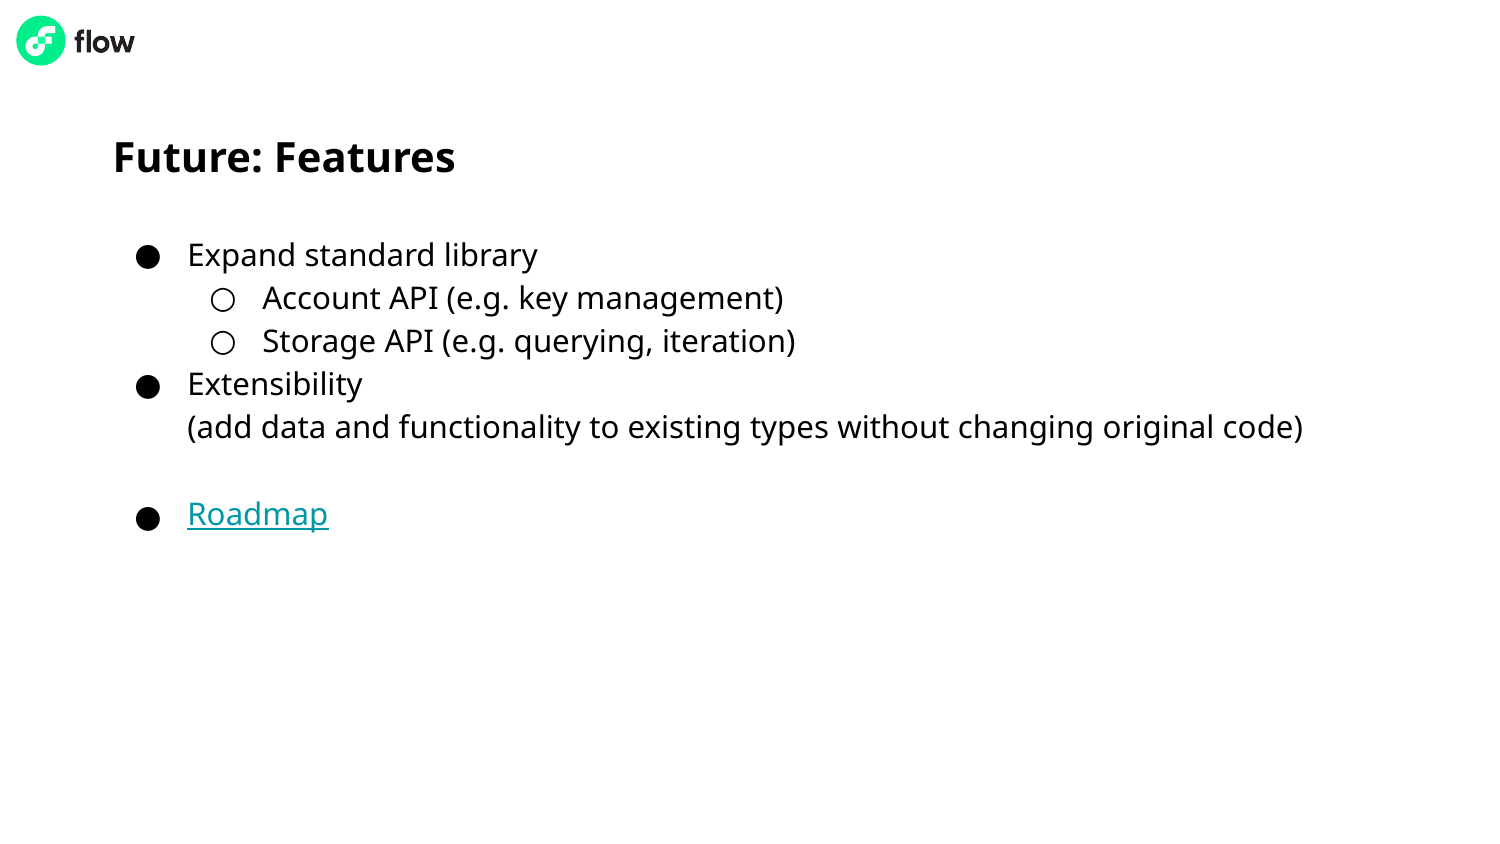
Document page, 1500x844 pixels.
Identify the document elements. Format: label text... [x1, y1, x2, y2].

text_box Future: Features [97, 115, 1156, 197]
picture [14, 14, 137, 67]
text_box Expand standard library Account API (e.g. key management) Storage API (e.g. querying, iteration) Extensibility (add data and functionality to existing types without changing original code) Roadmap [97, 214, 1409, 777]
